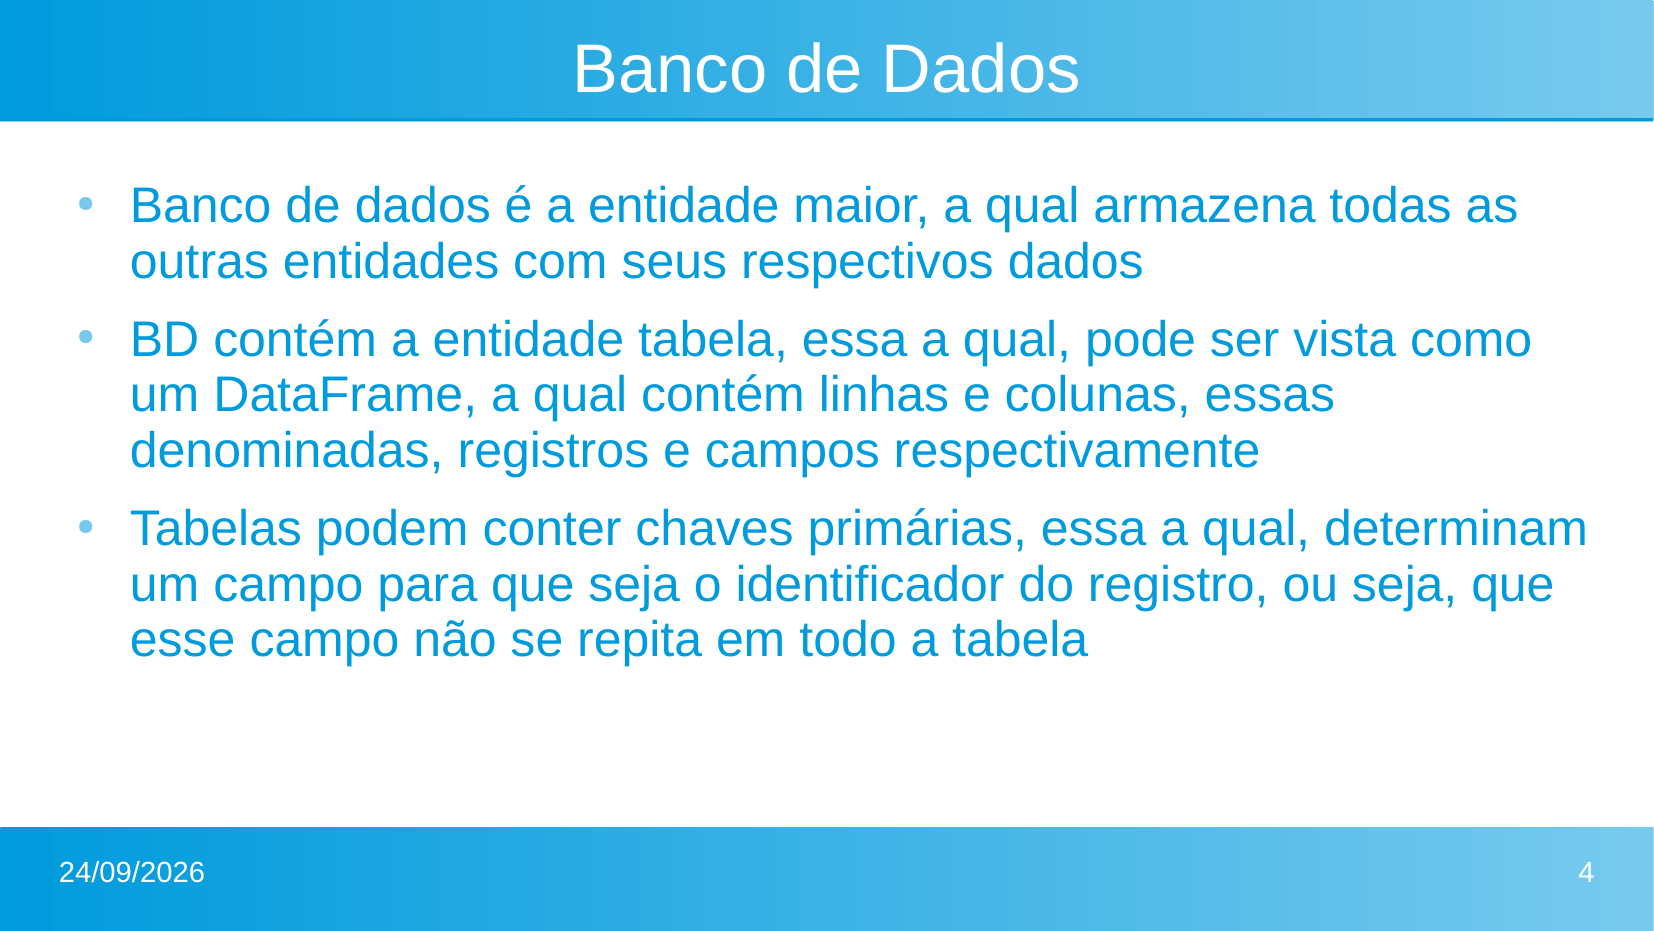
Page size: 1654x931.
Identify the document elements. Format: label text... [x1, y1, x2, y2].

list Banco de dados é a entidade maior, a qual armazena todas as outras entidades com seus respectivos dados BD contém a entidade tabela, essa a qual, pode ser vista como um DataFrame, a qual contém linhas e colunas, essas denominadas, registros e campos respectivamente Tabelas podem conter chaves primárias, essa a qual, determinam um campo para que seja o identificador do registro, ou seja, que esse campo não se repita em todo a tabela [59, 177, 1595, 768]
title Banco de Dados [59, 29, 1595, 108]
